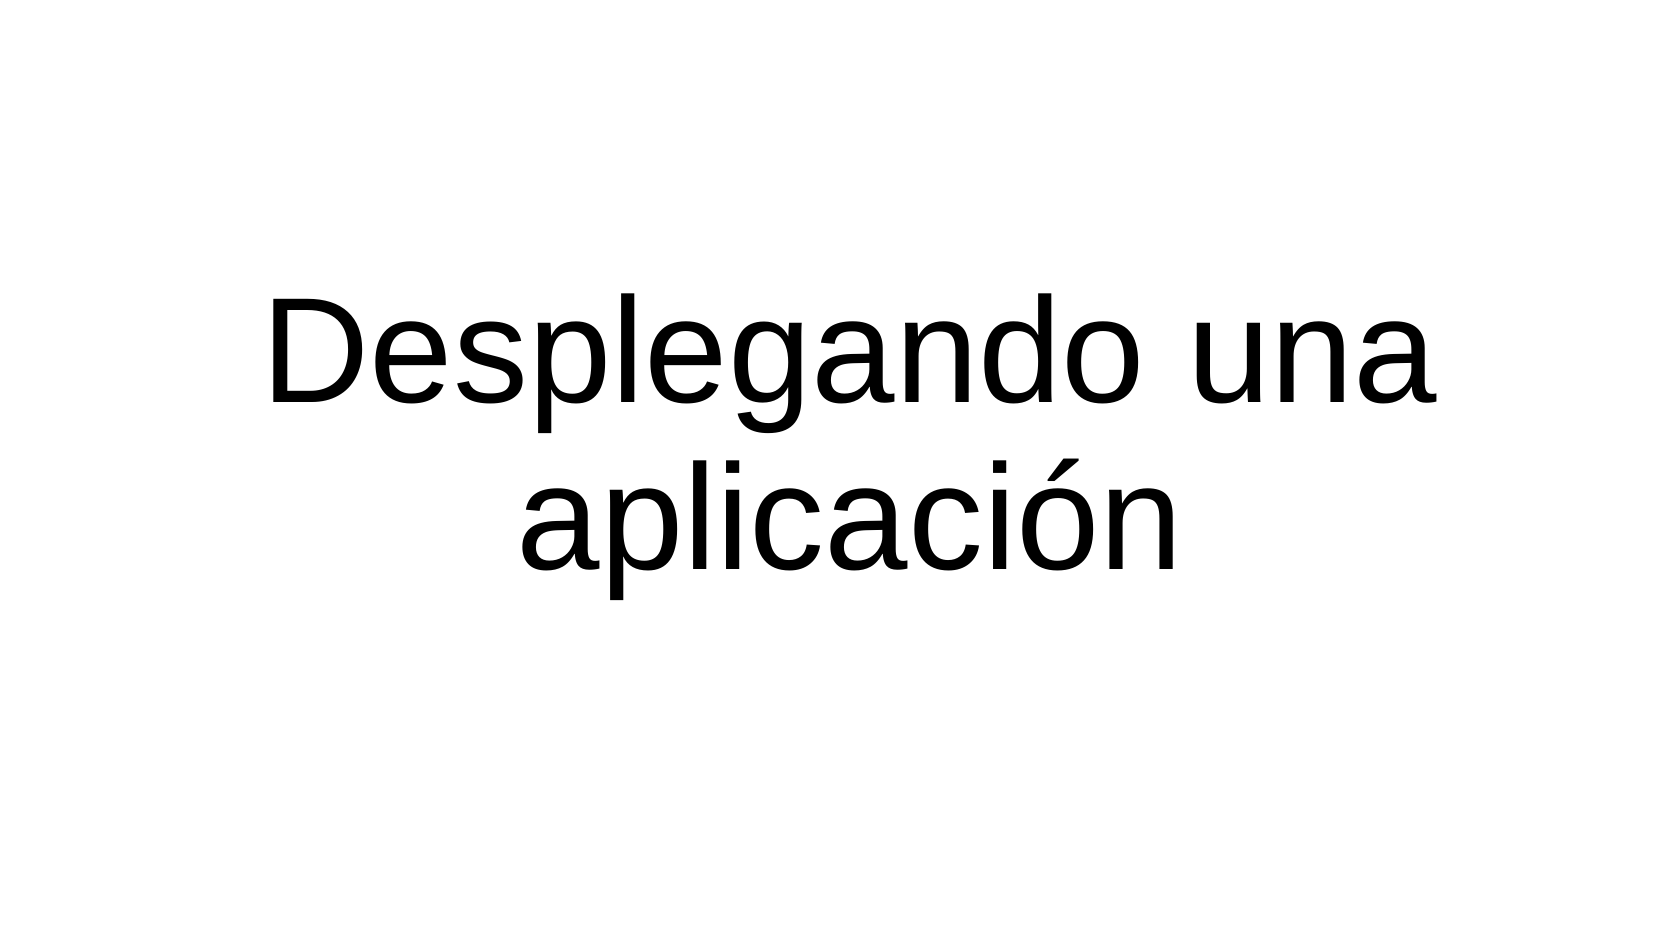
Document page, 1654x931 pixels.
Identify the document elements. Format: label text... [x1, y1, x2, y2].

title Desplegando una aplicación [106, 266, 1595, 602]
